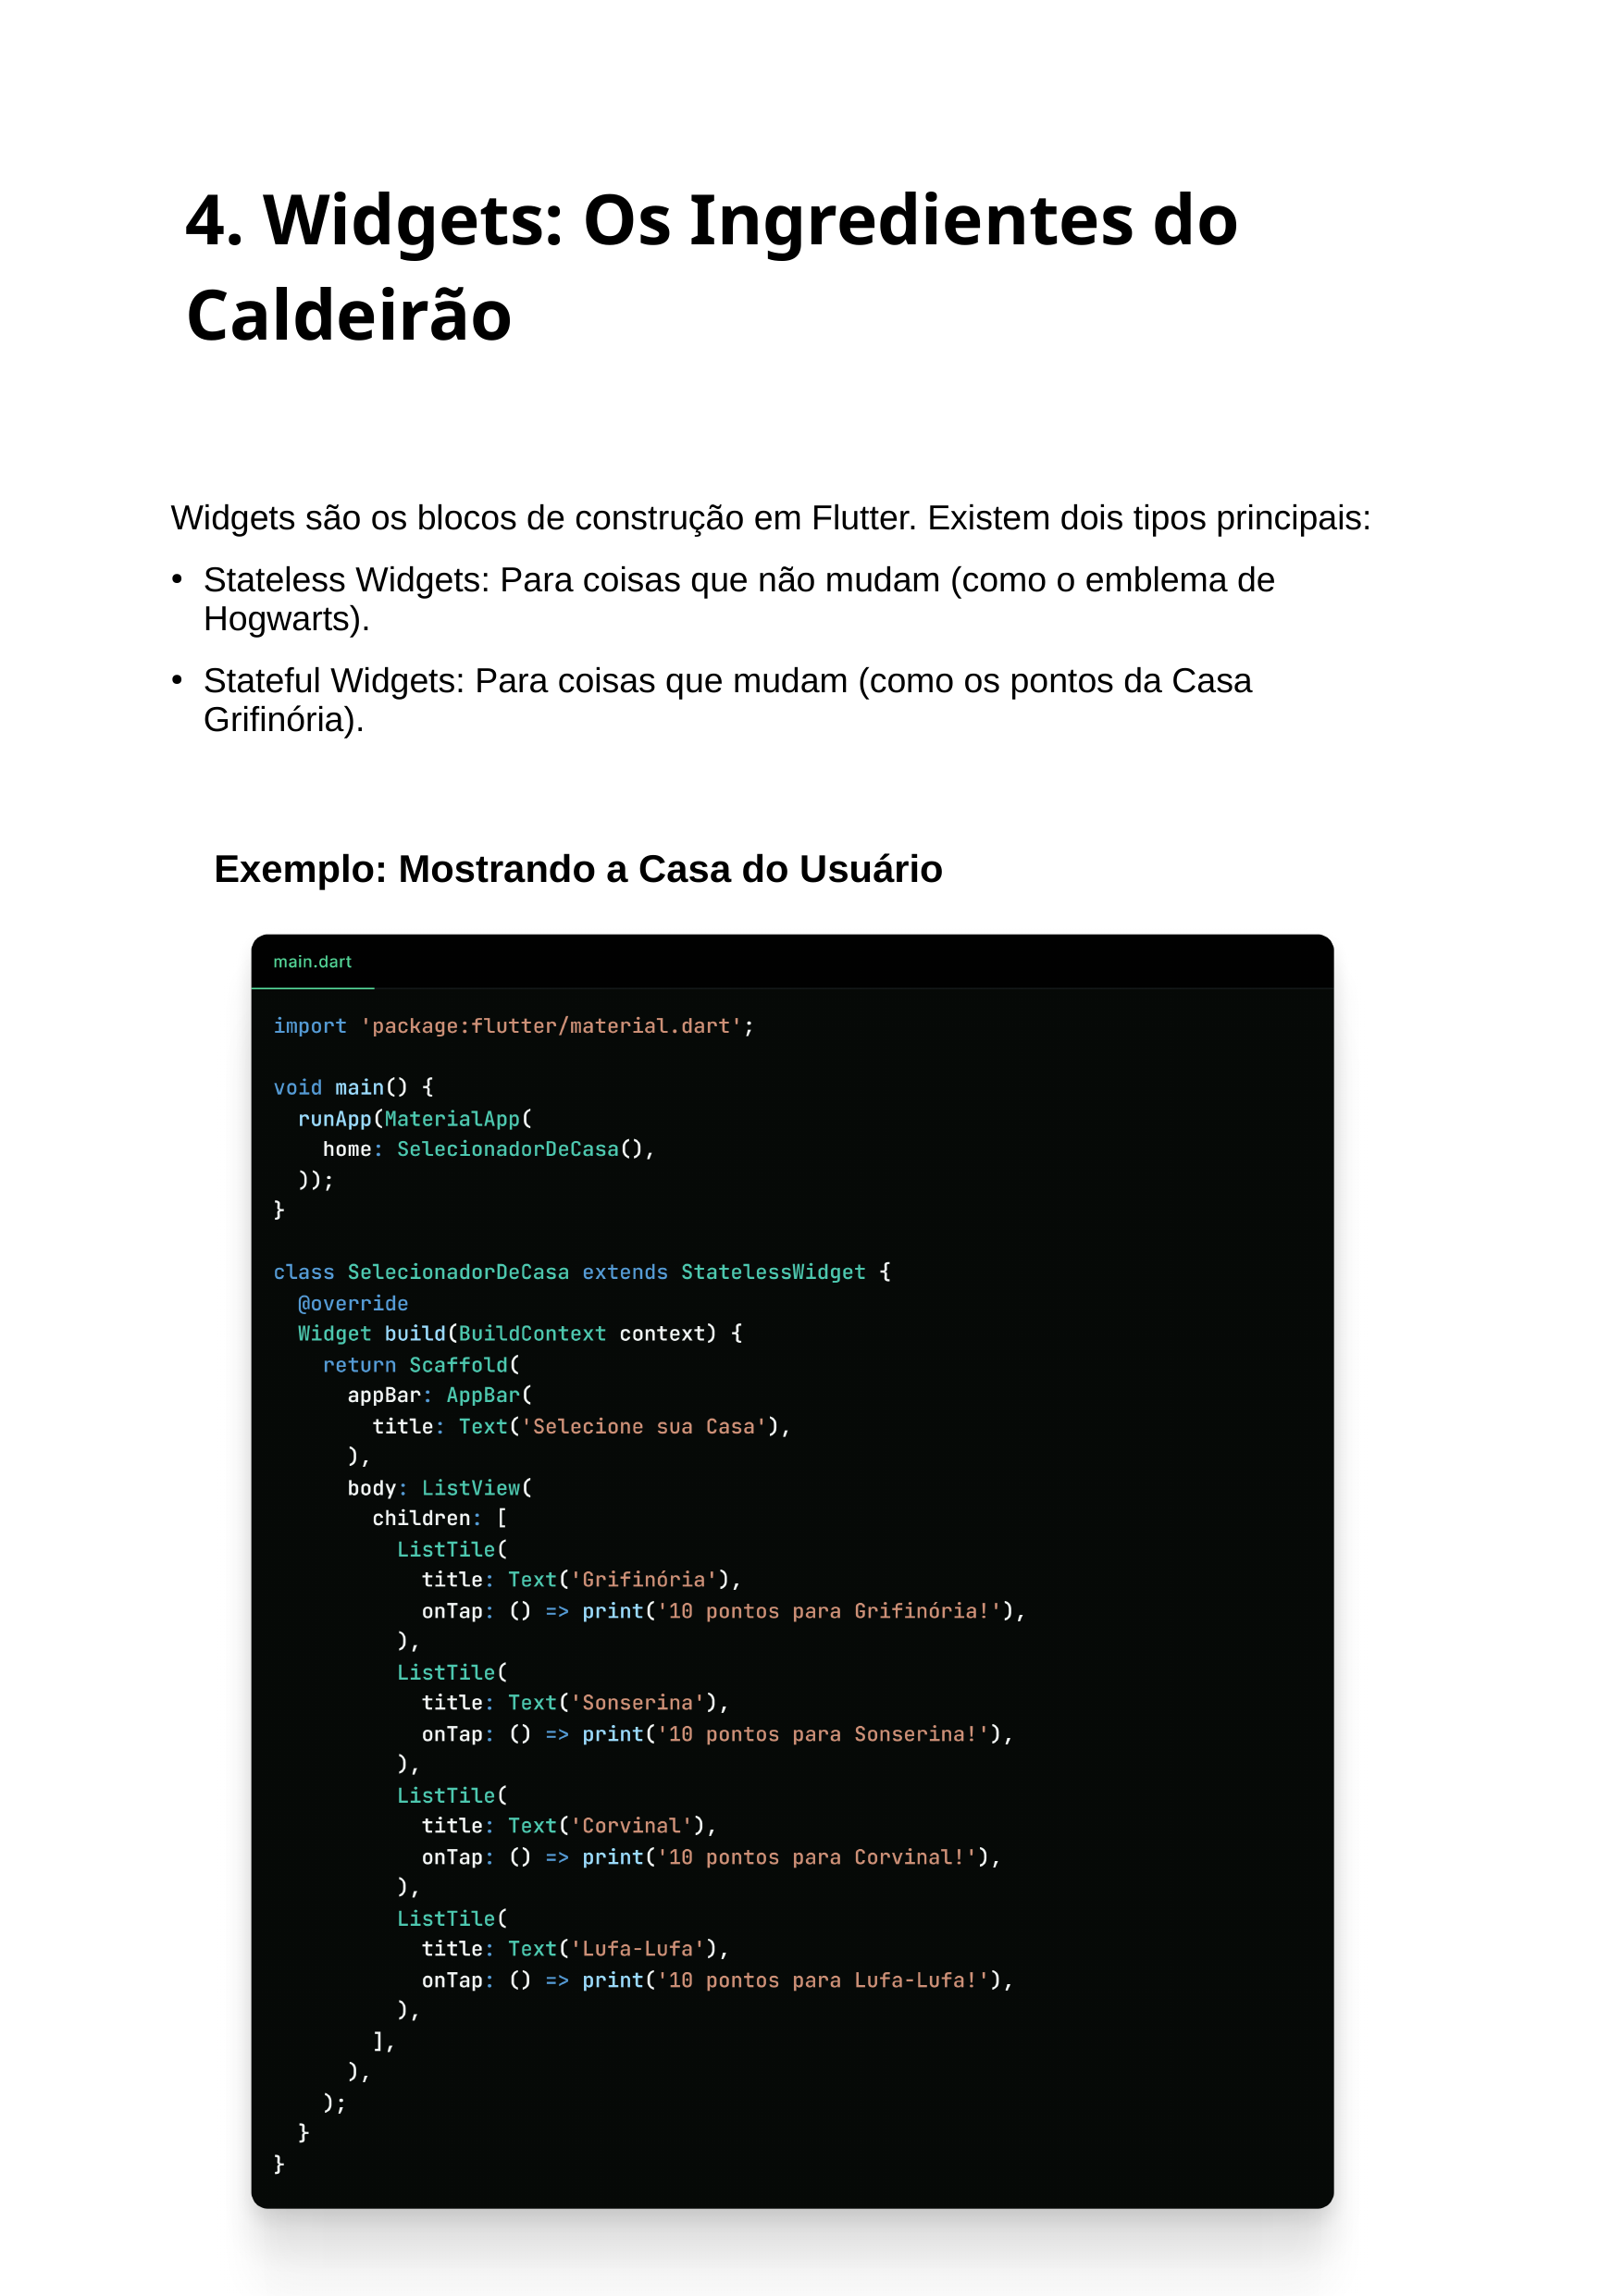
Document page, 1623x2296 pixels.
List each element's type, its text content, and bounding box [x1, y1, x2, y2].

text_box Widgets são os blocos de construção em Flutter. Existem dois tipos principais: Stateless Widgets: Para coisas que não mudam (como o emblema de Hogwarts). Stateful Widgets: Para coisas que mudam (como os pontos da Casa Grifinória). Exemplo: Mostrando a Casa do Usuário [156, 491, 1415, 1080]
picture [164, 847, 1421, 2296]
text_box 4. Widgets: Os Ingredientes do Caldeirão [171, 164, 1504, 441]
